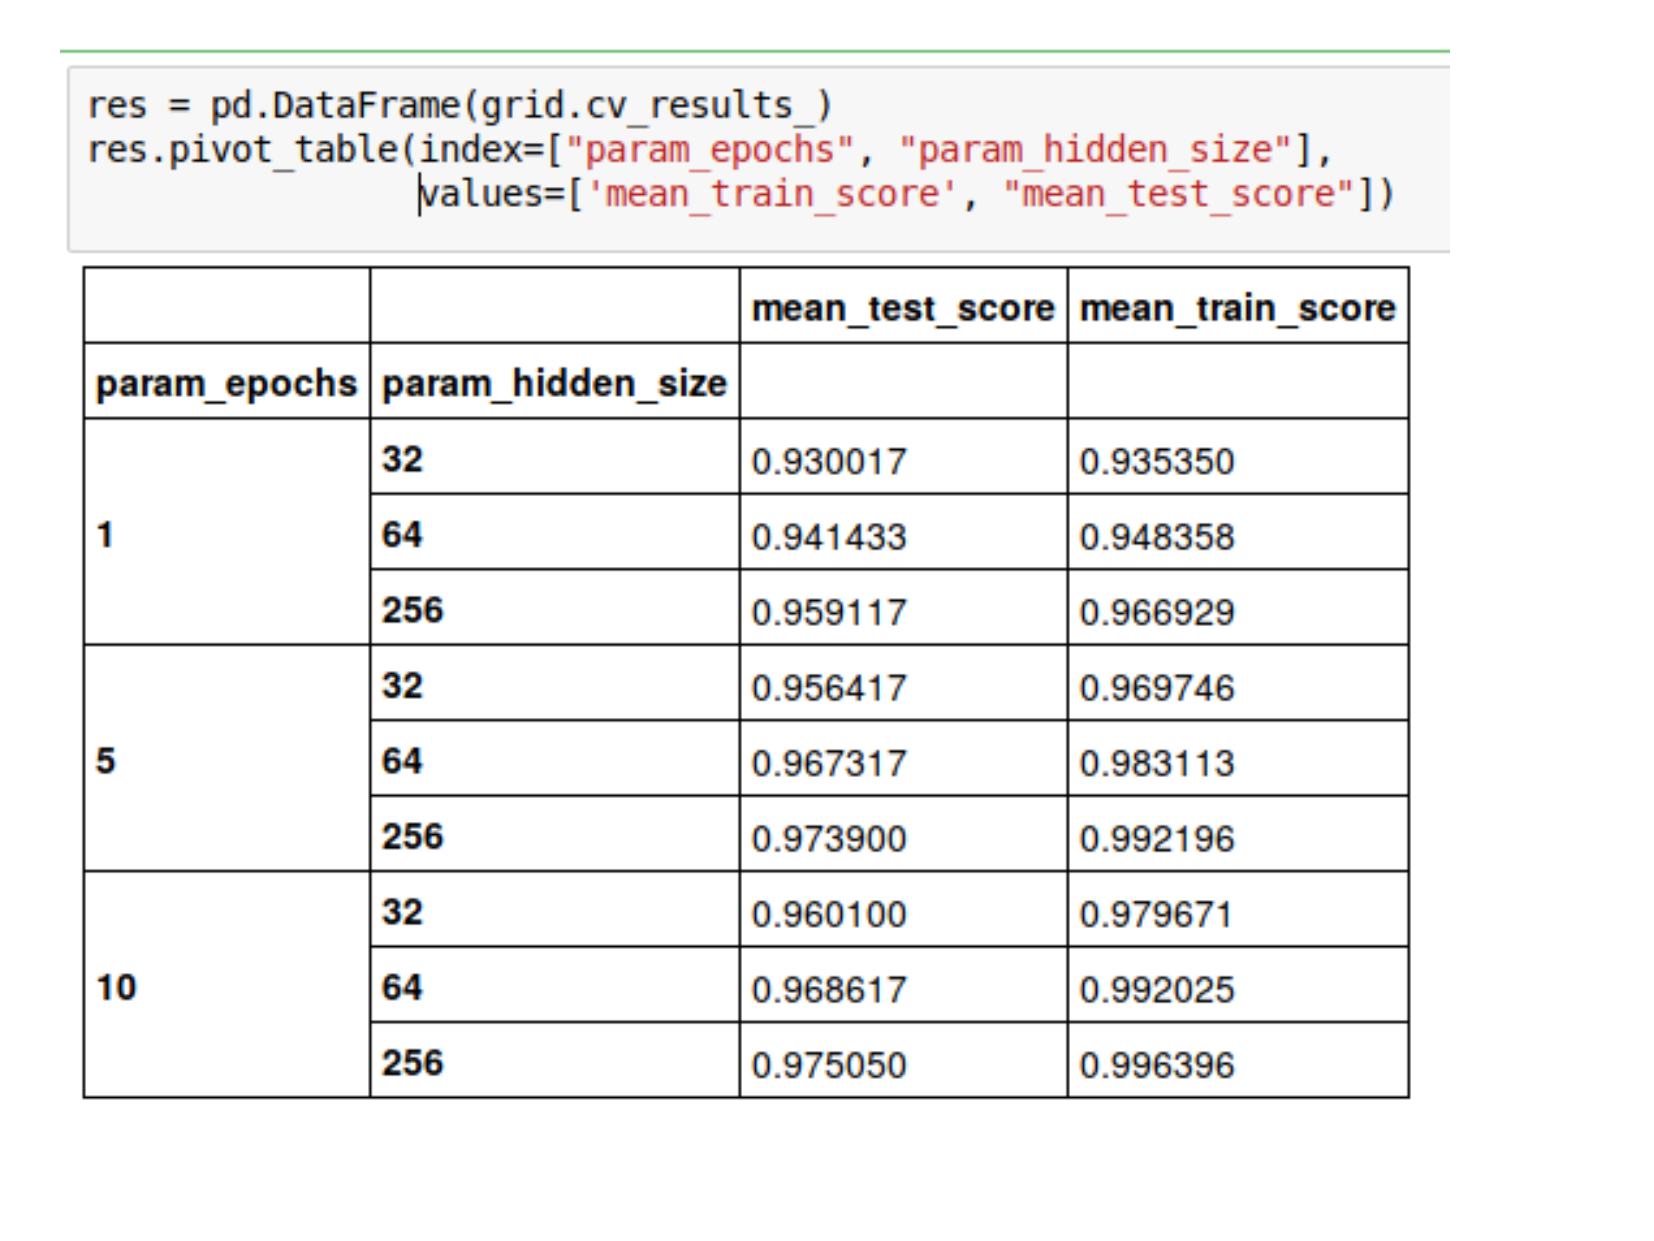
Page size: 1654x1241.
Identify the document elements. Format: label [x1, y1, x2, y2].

picture [60, 43, 1450, 1111]
